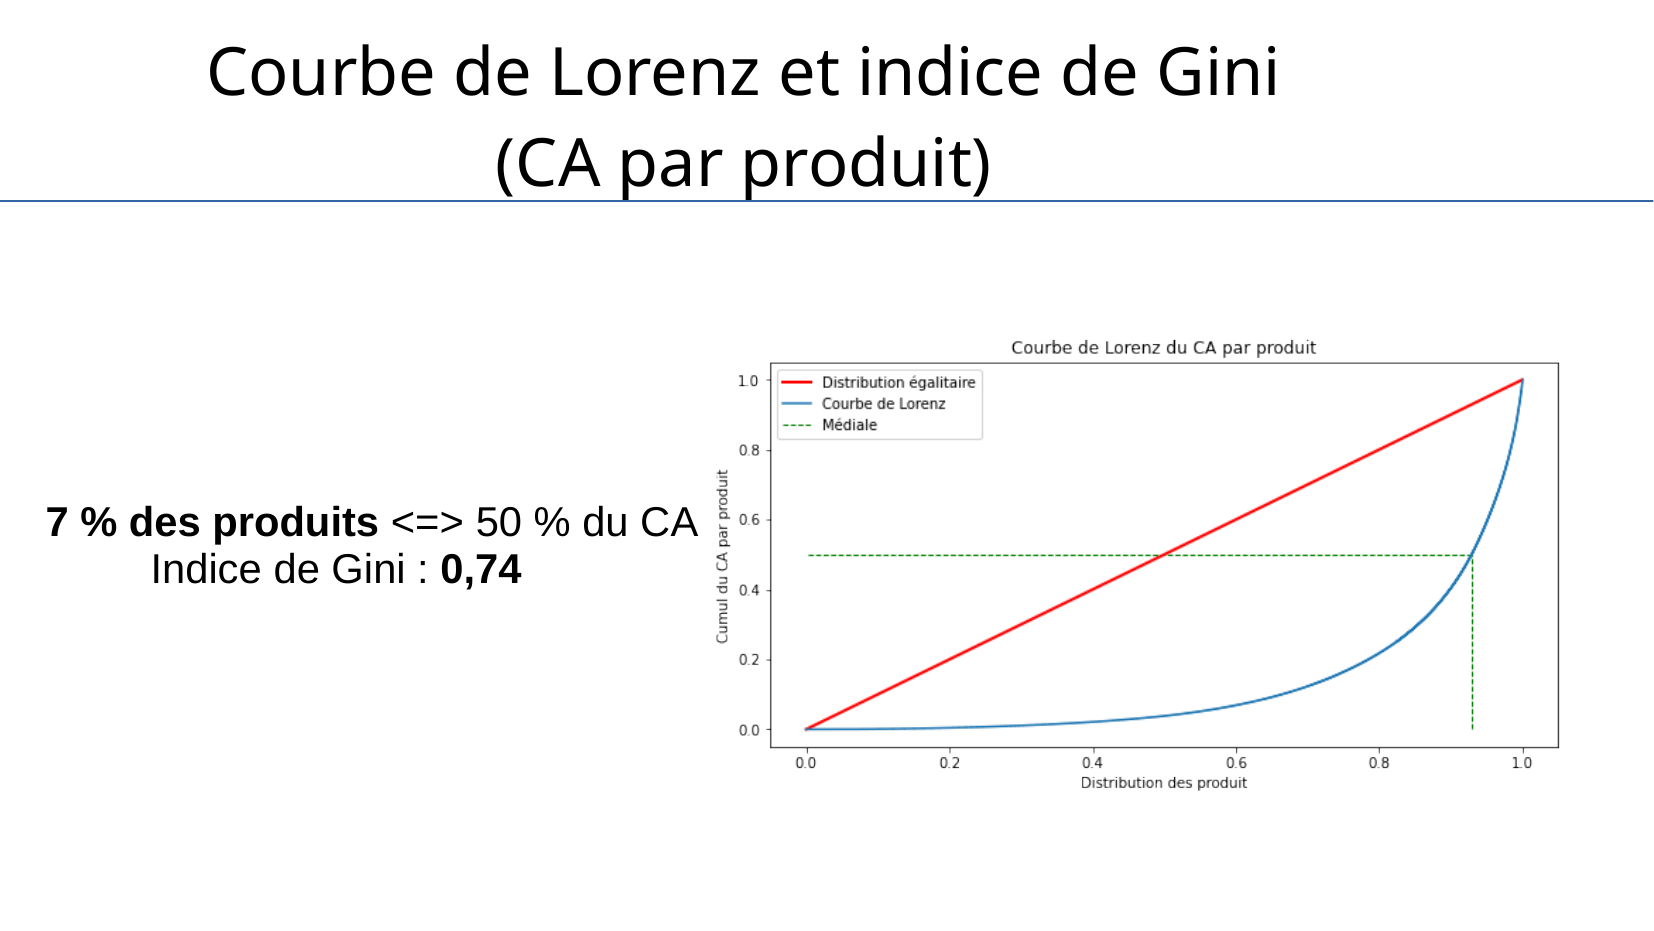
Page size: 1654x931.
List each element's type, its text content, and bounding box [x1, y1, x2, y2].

title Courbe de Lorenz et indice de Gini (CA par produit) [0, 37, 1489, 193]
picture [708, 330, 1568, 801]
text_box 7 % des produits <=> 50 % du CA Indice de Gini : 0,74 [23, 307, 721, 826]
